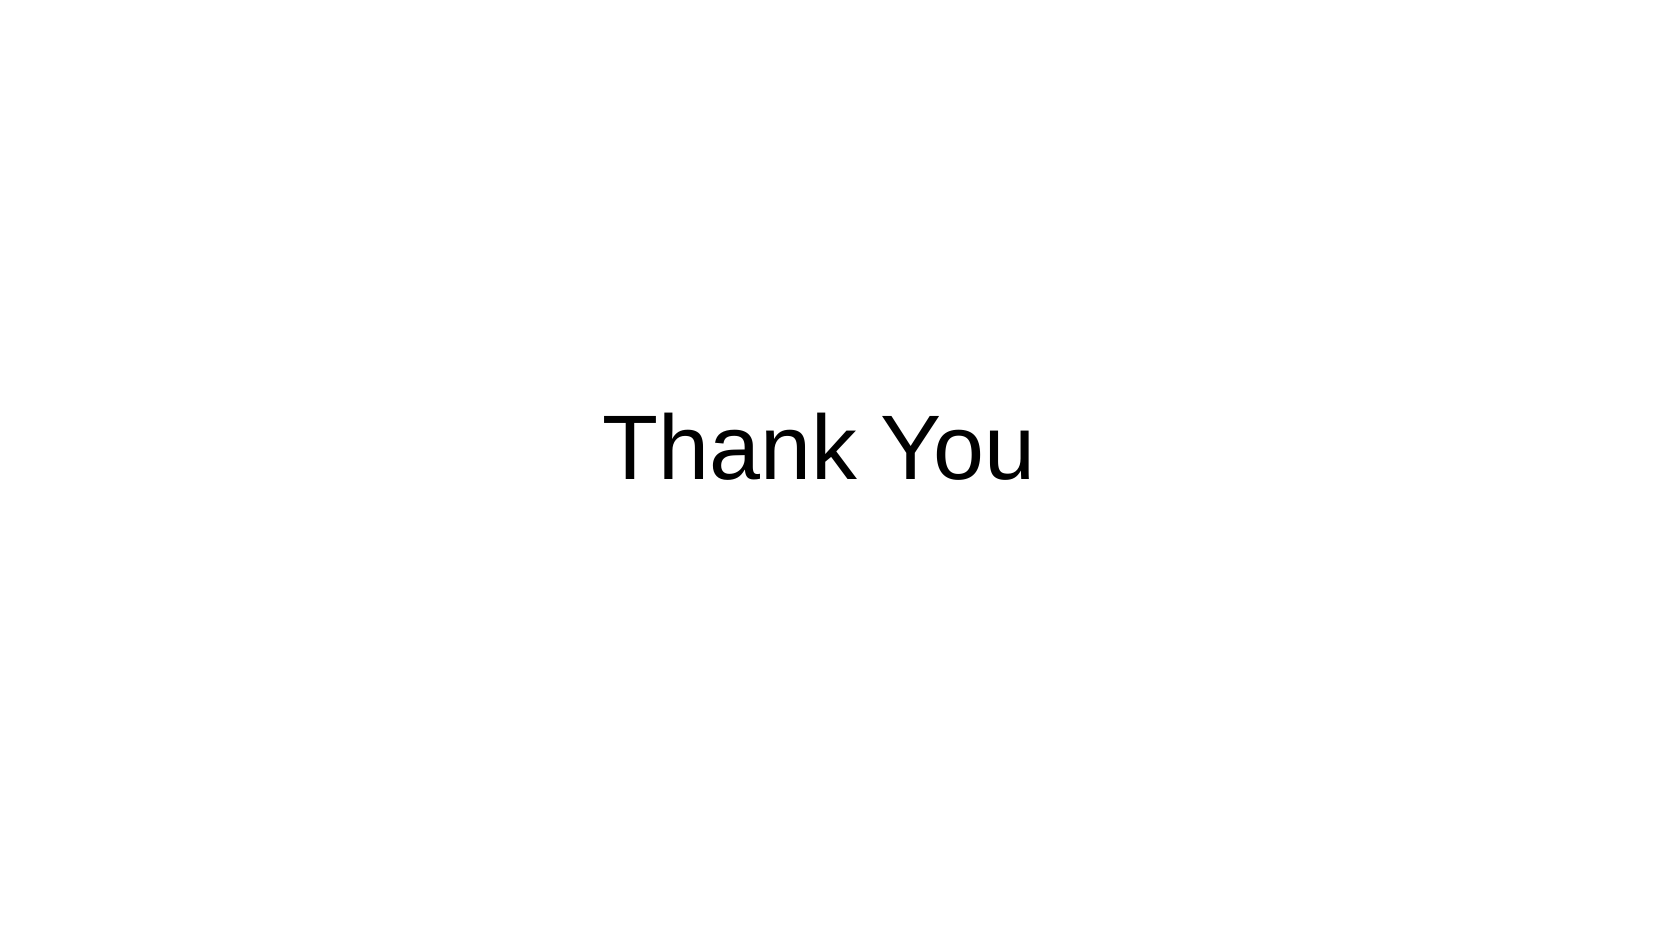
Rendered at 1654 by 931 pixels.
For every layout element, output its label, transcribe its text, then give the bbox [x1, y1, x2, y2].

title Thank You [75, 369, 1564, 526]
